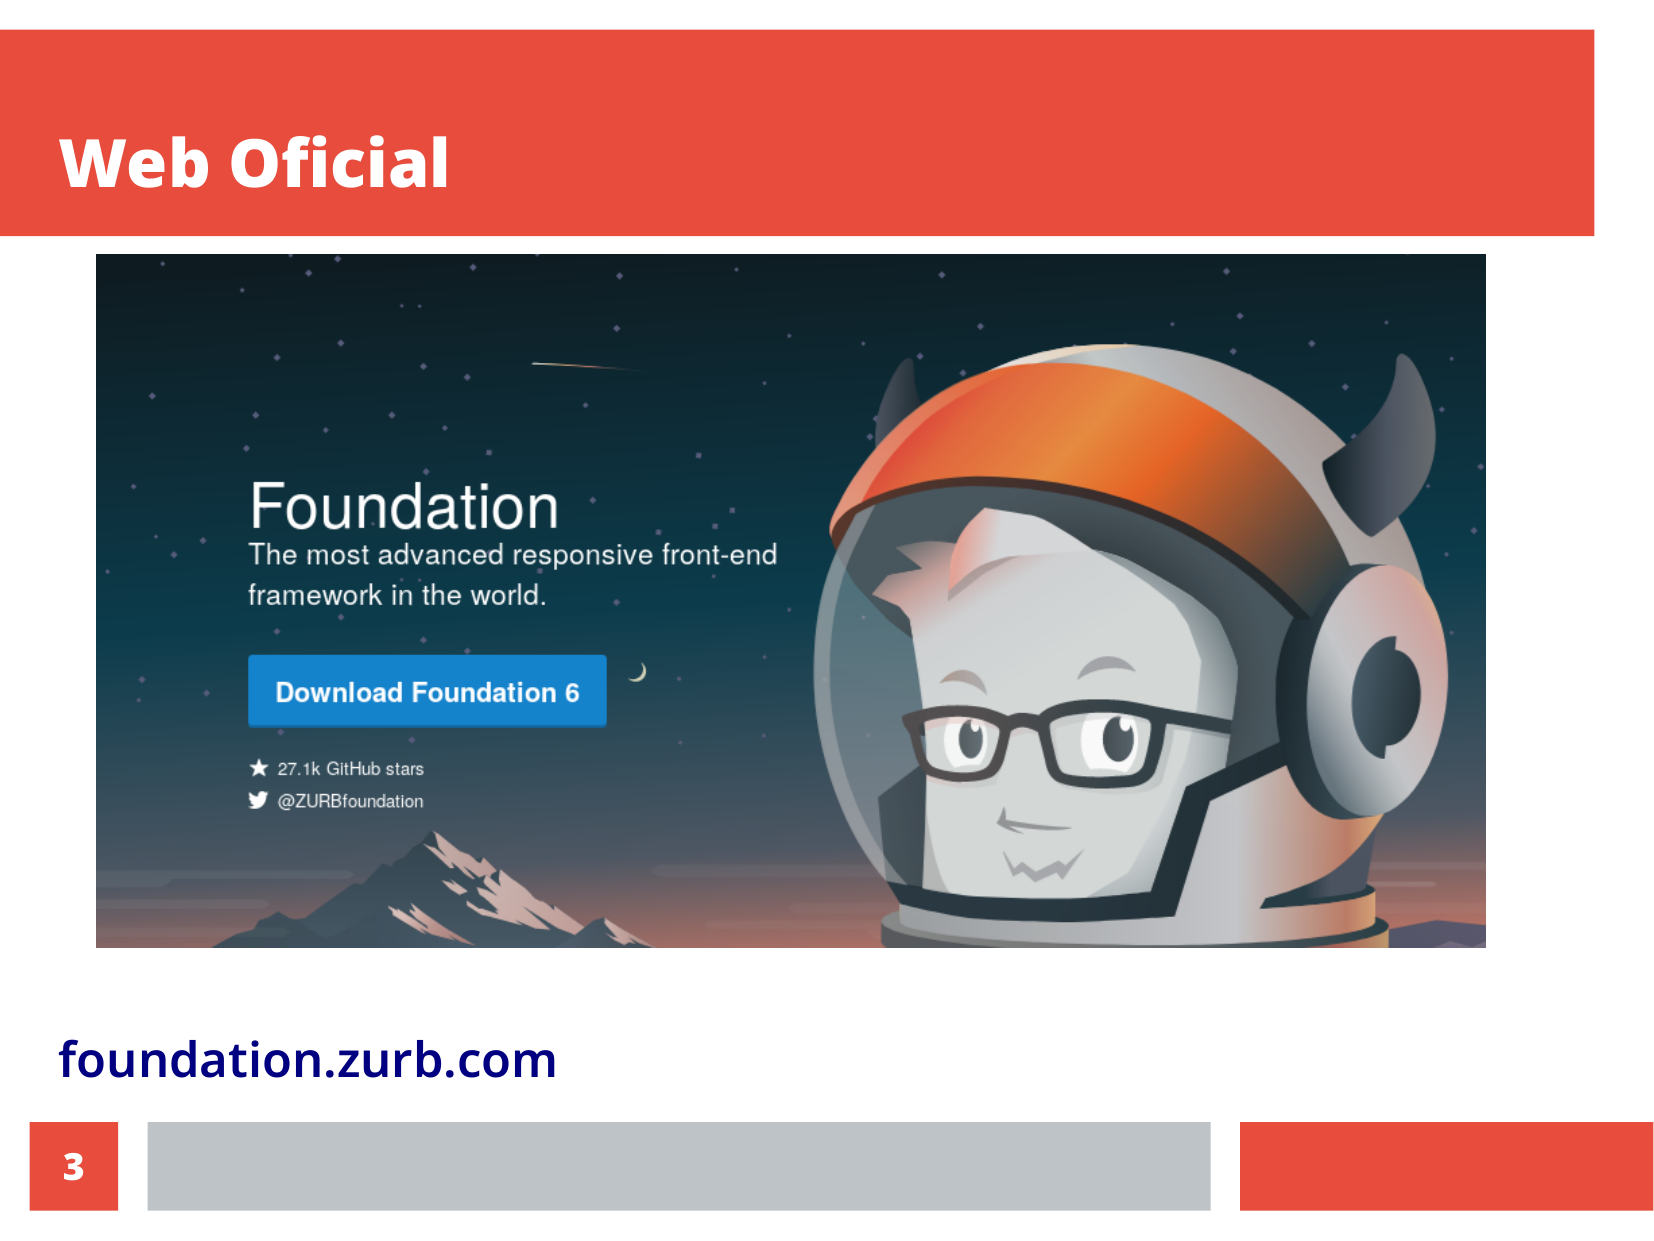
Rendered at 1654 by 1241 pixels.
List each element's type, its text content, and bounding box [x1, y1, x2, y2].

title Web Oficial [59, 59, 1595, 207]
picture [96, 254, 1486, 948]
list foundation.zurb.com [59, 324, 1565, 1093]
